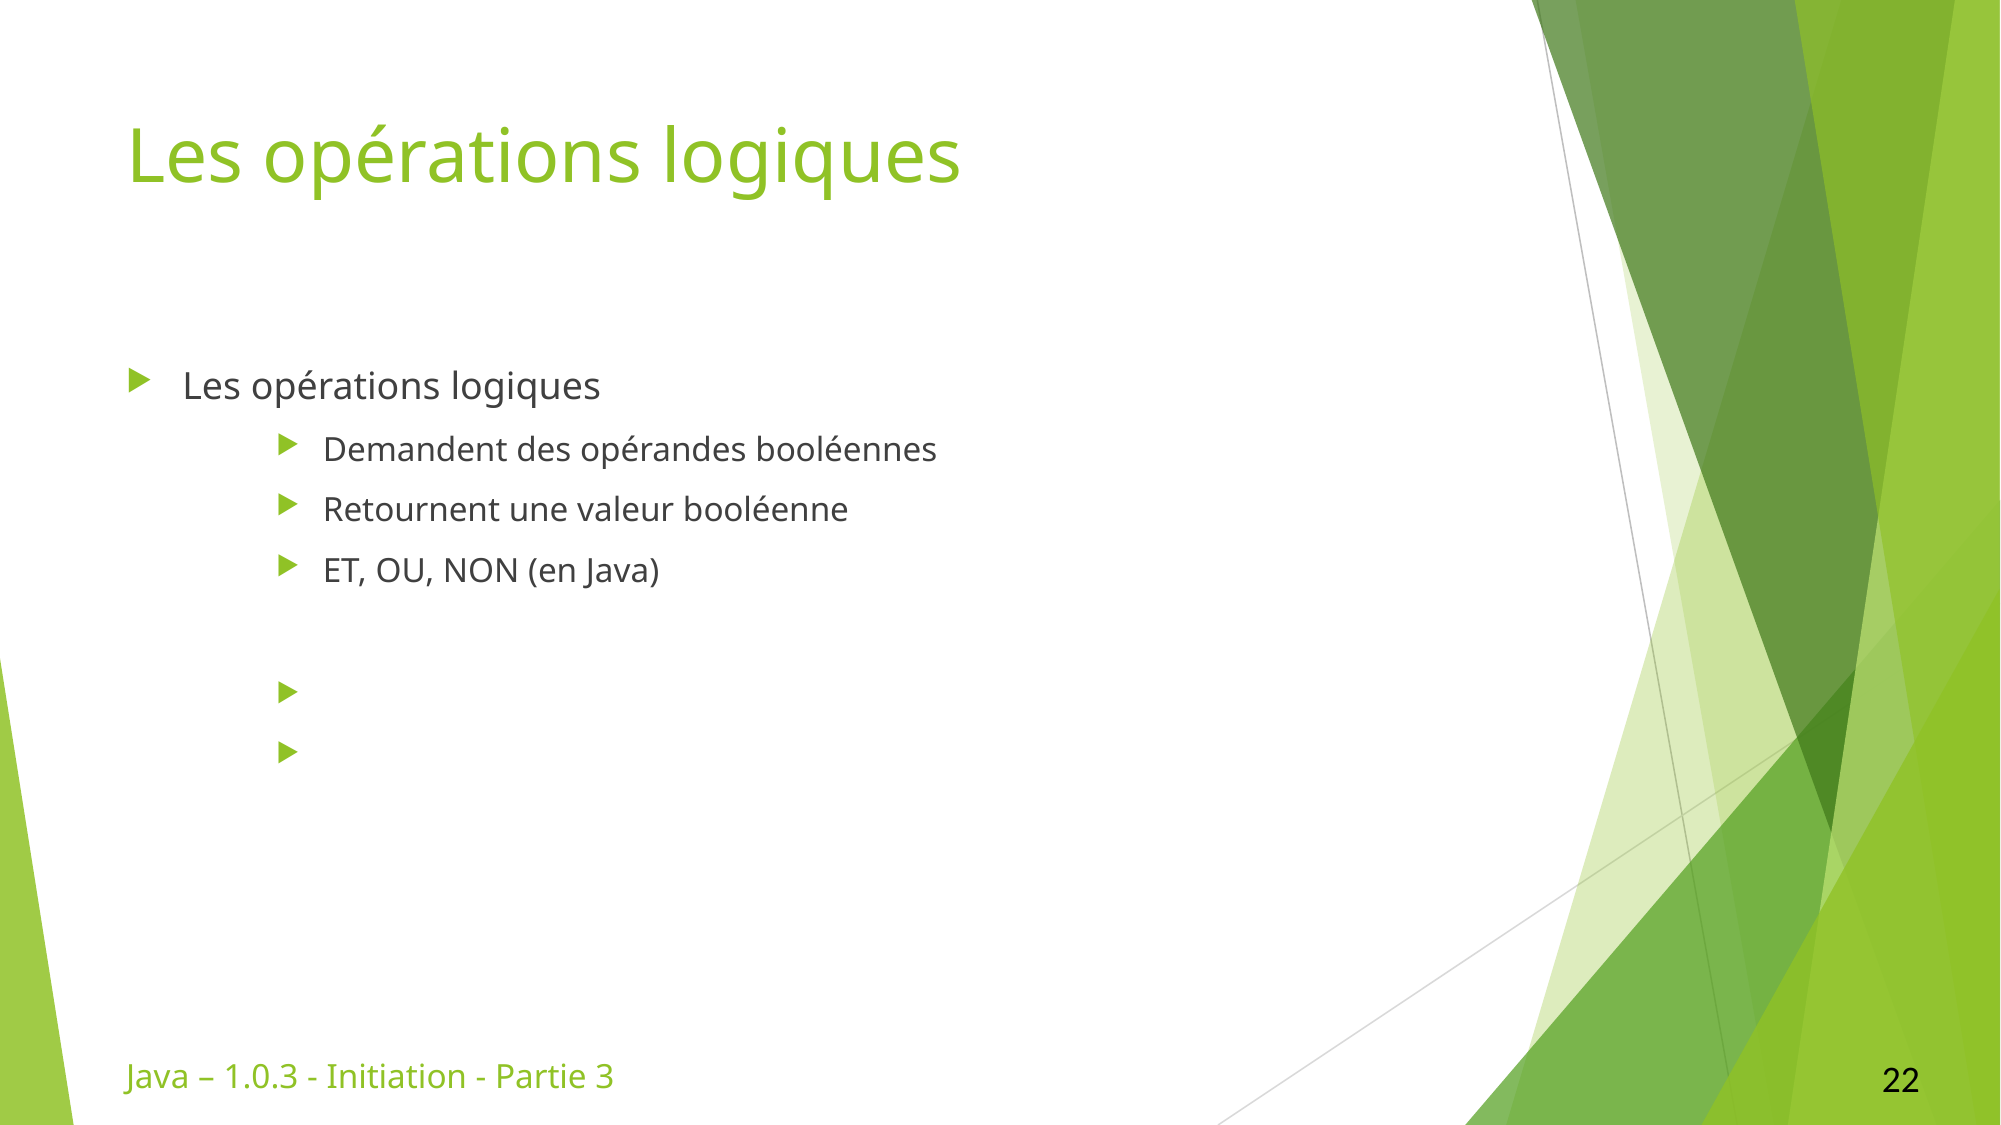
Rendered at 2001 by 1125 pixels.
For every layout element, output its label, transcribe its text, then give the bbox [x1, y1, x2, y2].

text_box [1866, 1047, 1979, 1108]
text_box Java – 1.0.3 - Initiation - Partie 3 [111, 1047, 1094, 1109]
list Les opérations logiques Demandent des opérandes booléennes Retournent une valeur booléenne ET, OU, NON (en Java) [111, 354, 1522, 1048]
title Les opérations logiques [111, 99, 1522, 317]
